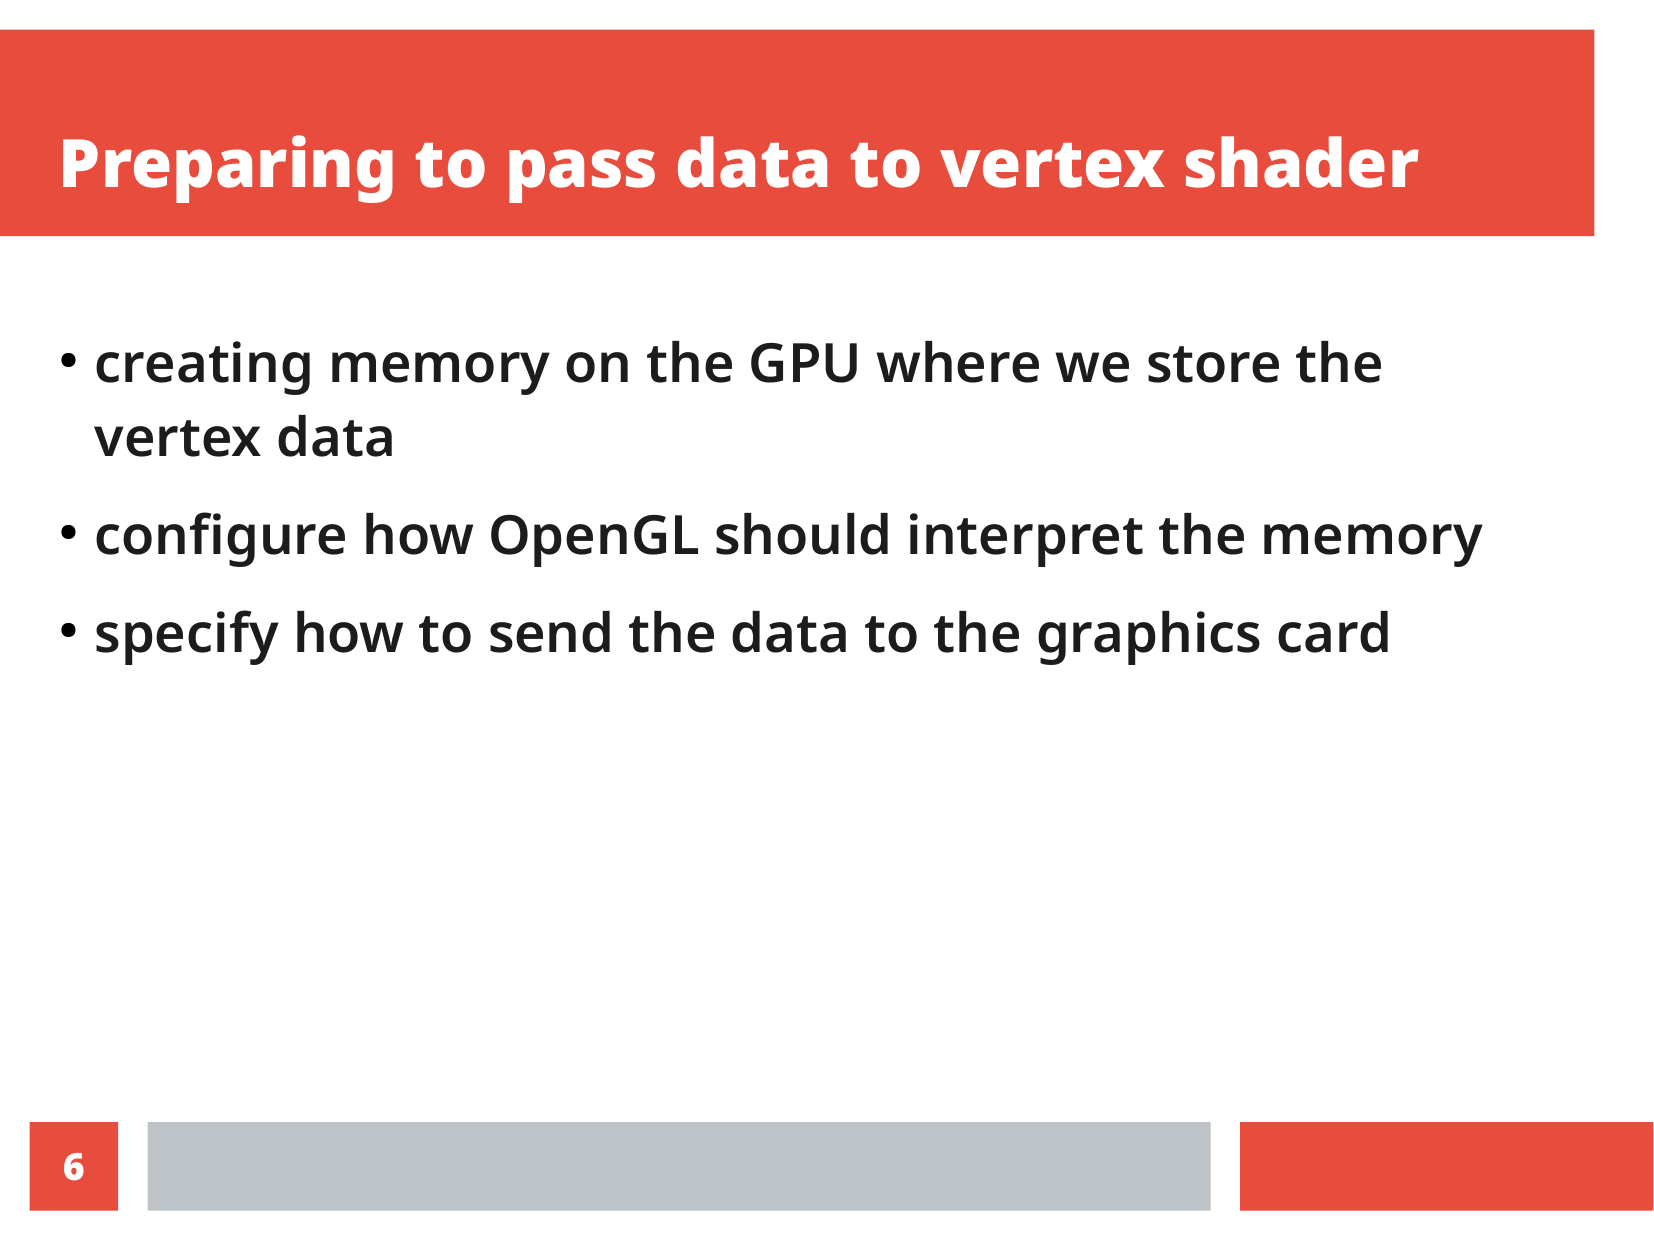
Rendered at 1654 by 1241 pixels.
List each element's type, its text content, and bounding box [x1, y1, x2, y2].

list creating memory on the GPU where we store the vertex data configure how OpenGL should interpret the memory specify how to send the data to the graphics card [59, 324, 1565, 1093]
title Preparing to pass data to vertex shader [59, 59, 1595, 207]
